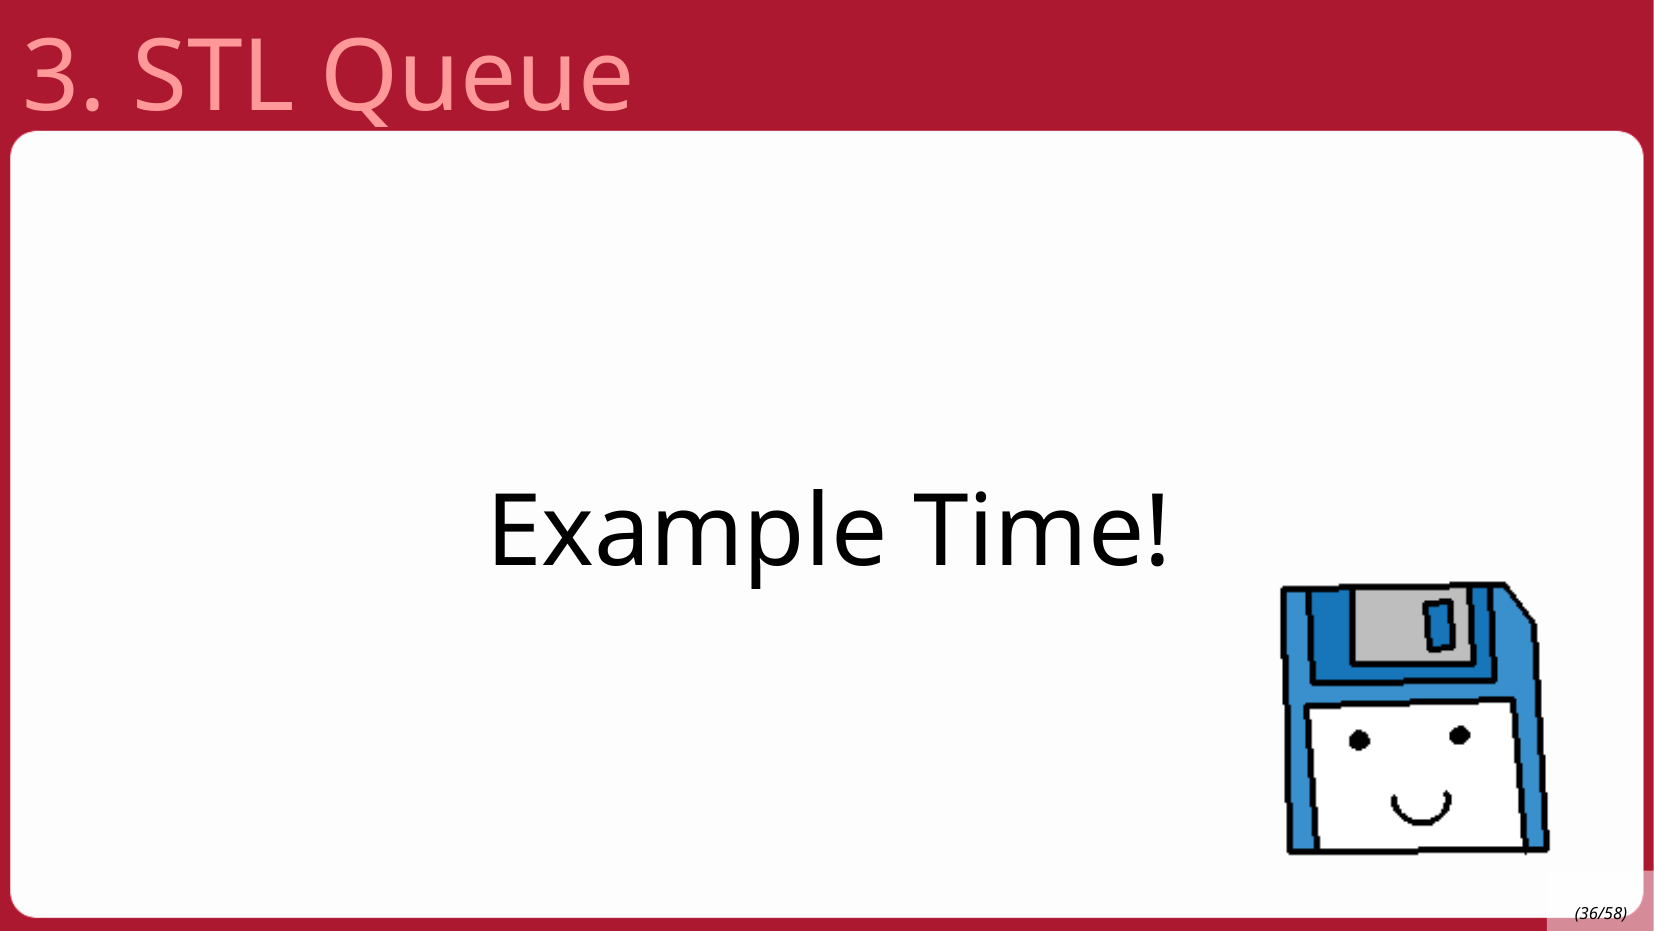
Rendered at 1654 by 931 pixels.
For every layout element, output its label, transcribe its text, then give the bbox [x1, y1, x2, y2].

title 3. STL Queue [22, 7, 1511, 136]
text_box Example Time! [74, 182, 1584, 871]
text_box (<number>/58) [1546, 877, 1654, 931]
picture [0, 0, 1654, 931]
